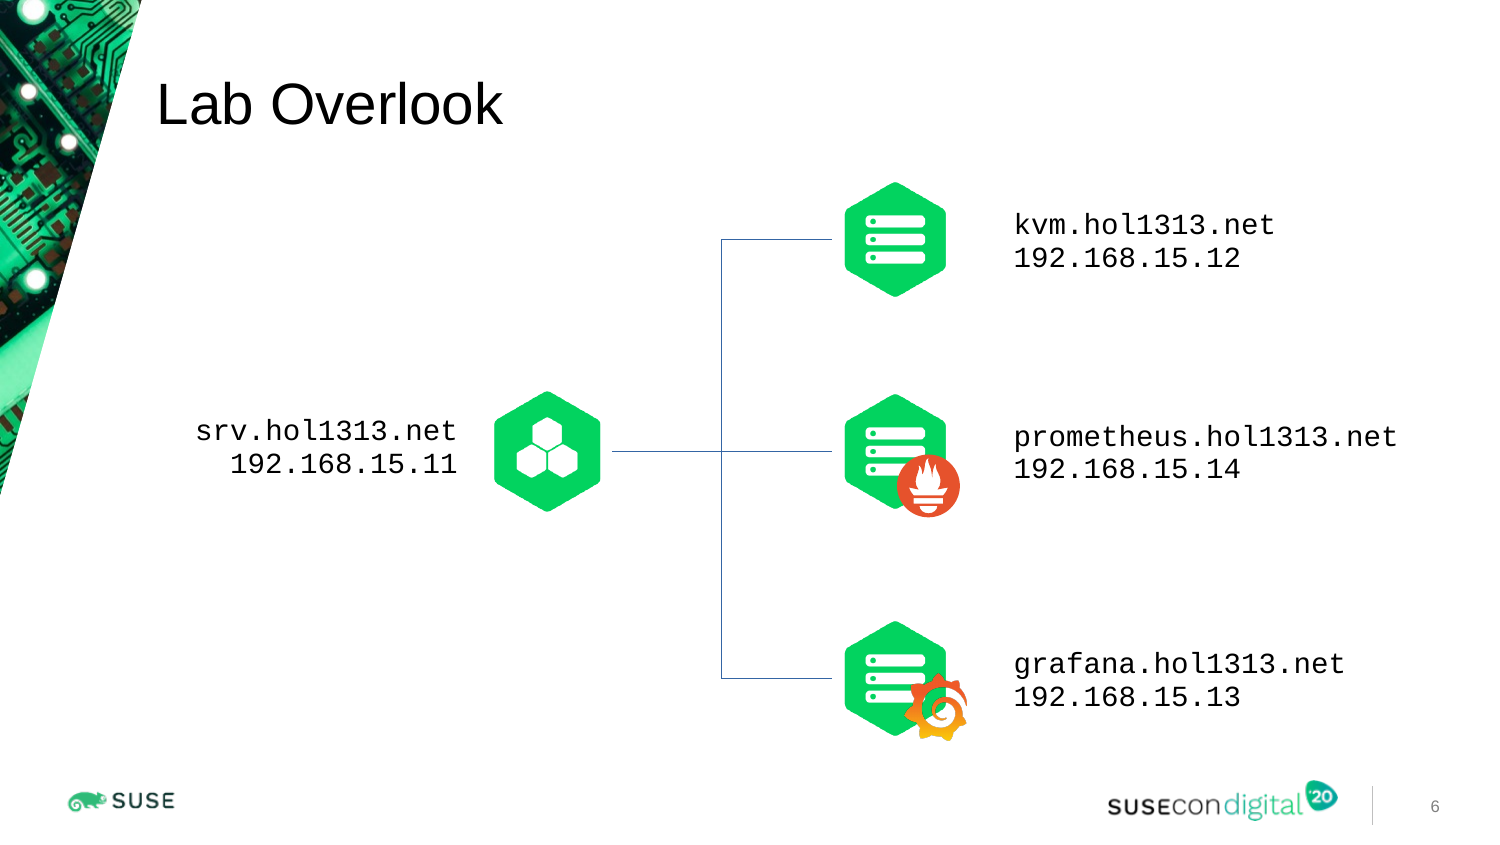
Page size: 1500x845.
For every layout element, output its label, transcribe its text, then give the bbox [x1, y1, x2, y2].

picture [0, 0, 141, 492]
picture [831, 388, 962, 518]
picture [1108, 780, 1338, 821]
picture [53, 777, 189, 824]
text_box srv.hol1313.net 192.168.15.11 [82, 408, 473, 497]
picture [831, 176, 958, 303]
picture [480, 385, 613, 518]
picture [831, 615, 967, 742]
text_box grafana.hol1313.net 192.168.15.13 [998, 641, 1389, 723]
text_box prometheus.hol1313.net 192.168.15.14 [998, 414, 1437, 498]
text_box kvm.hol1313.net 192.168.15.12 [998, 202, 1389, 284]
title Lab Overlook [141, 66, 1453, 151]
